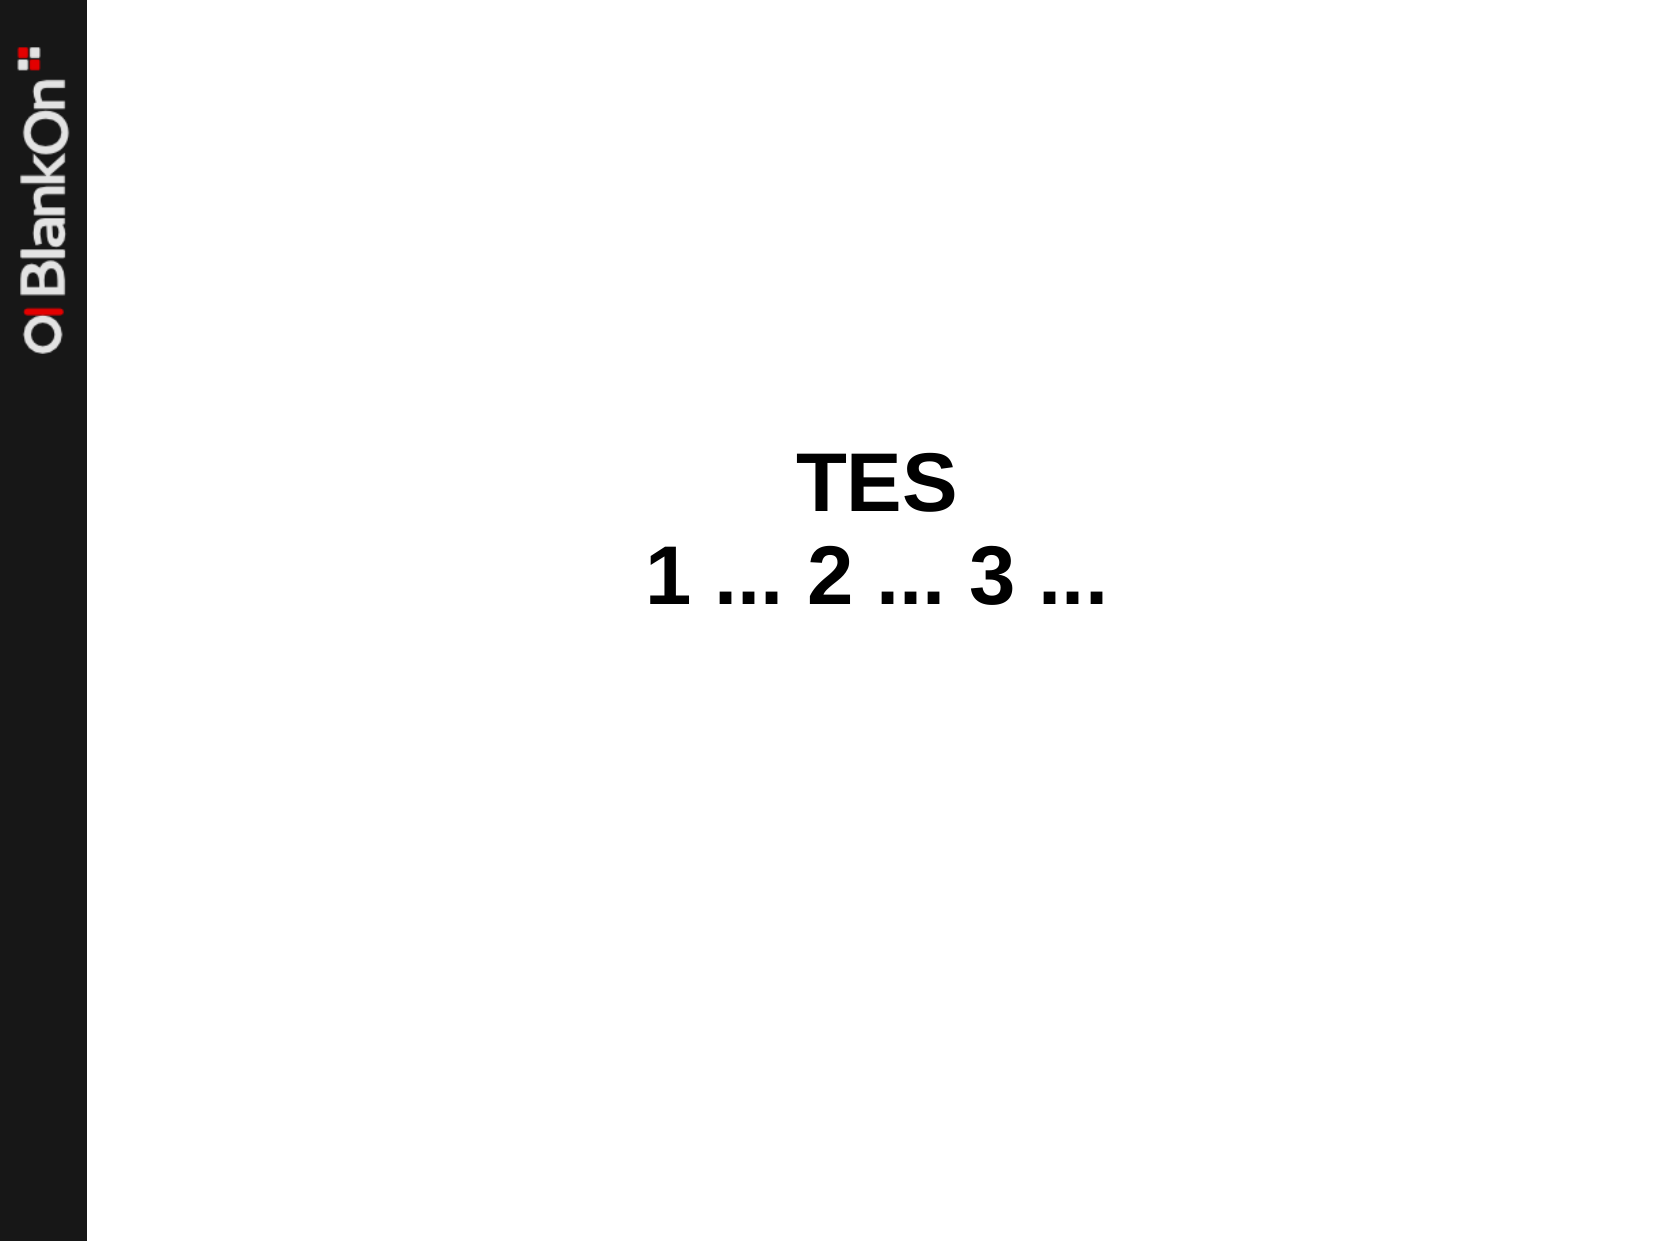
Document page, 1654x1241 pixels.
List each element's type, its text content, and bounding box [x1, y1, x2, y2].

picture [0, 0, 87, 1241]
subtitle TES 1 ... 2 ... 3 ... [118, 49, 1607, 1010]
